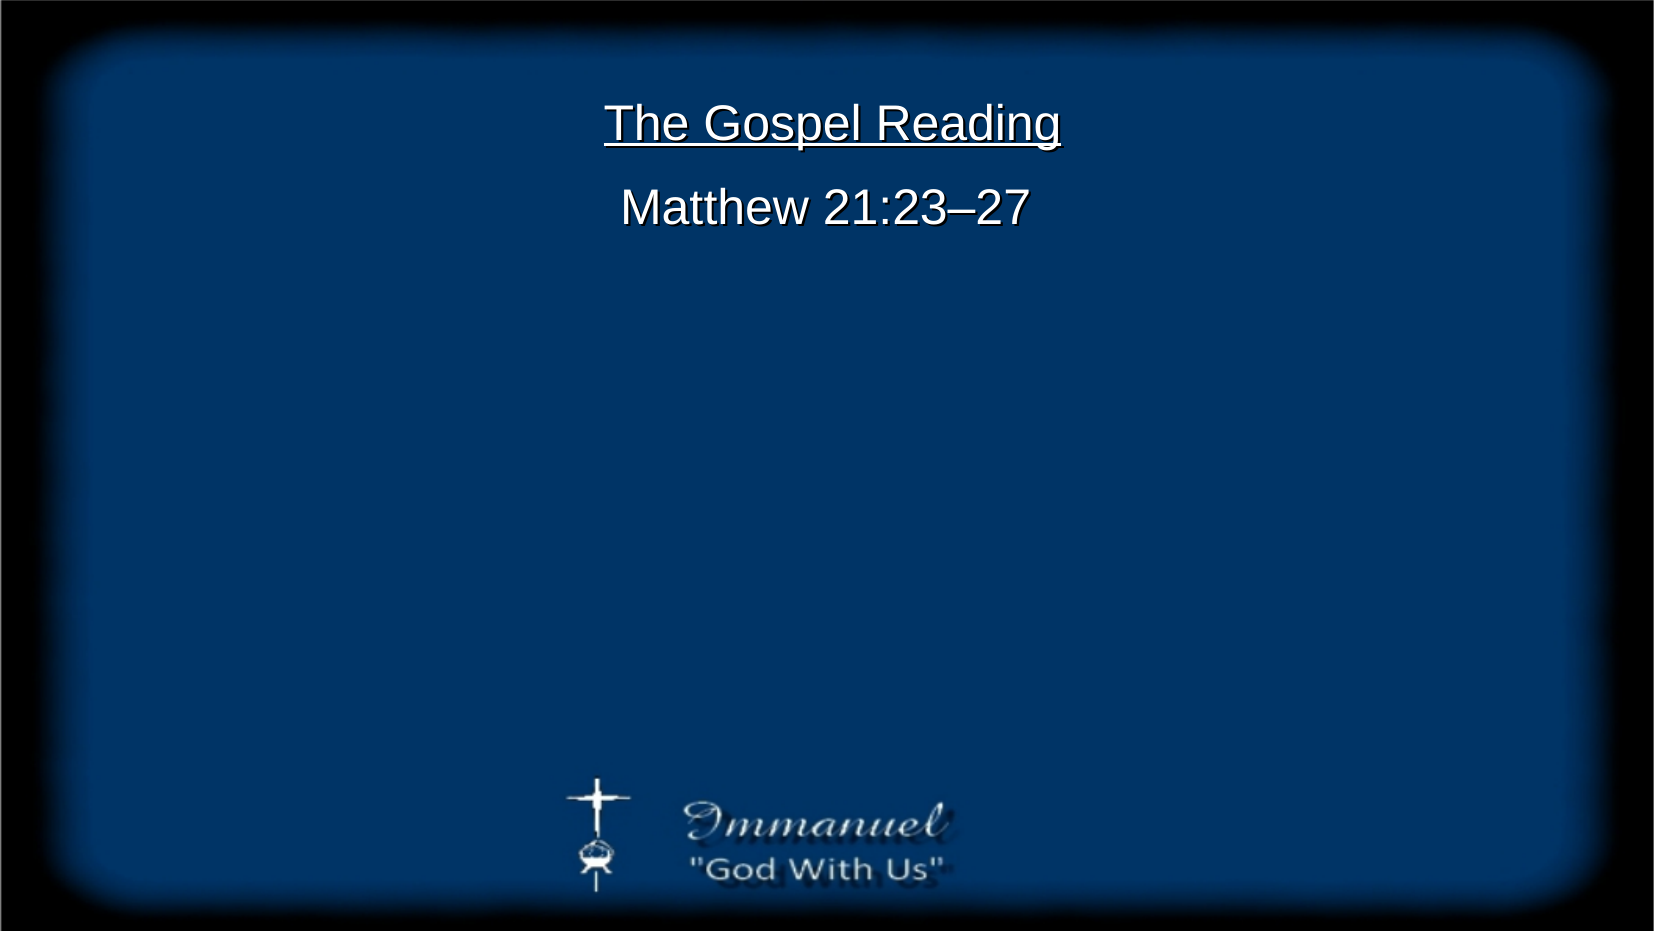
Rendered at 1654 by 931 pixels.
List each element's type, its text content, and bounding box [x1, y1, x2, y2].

text_box The Gospel Reading Matthew 21:23–27 [90, 60, 1576, 215]
picture [0, 0, 1654, 931]
